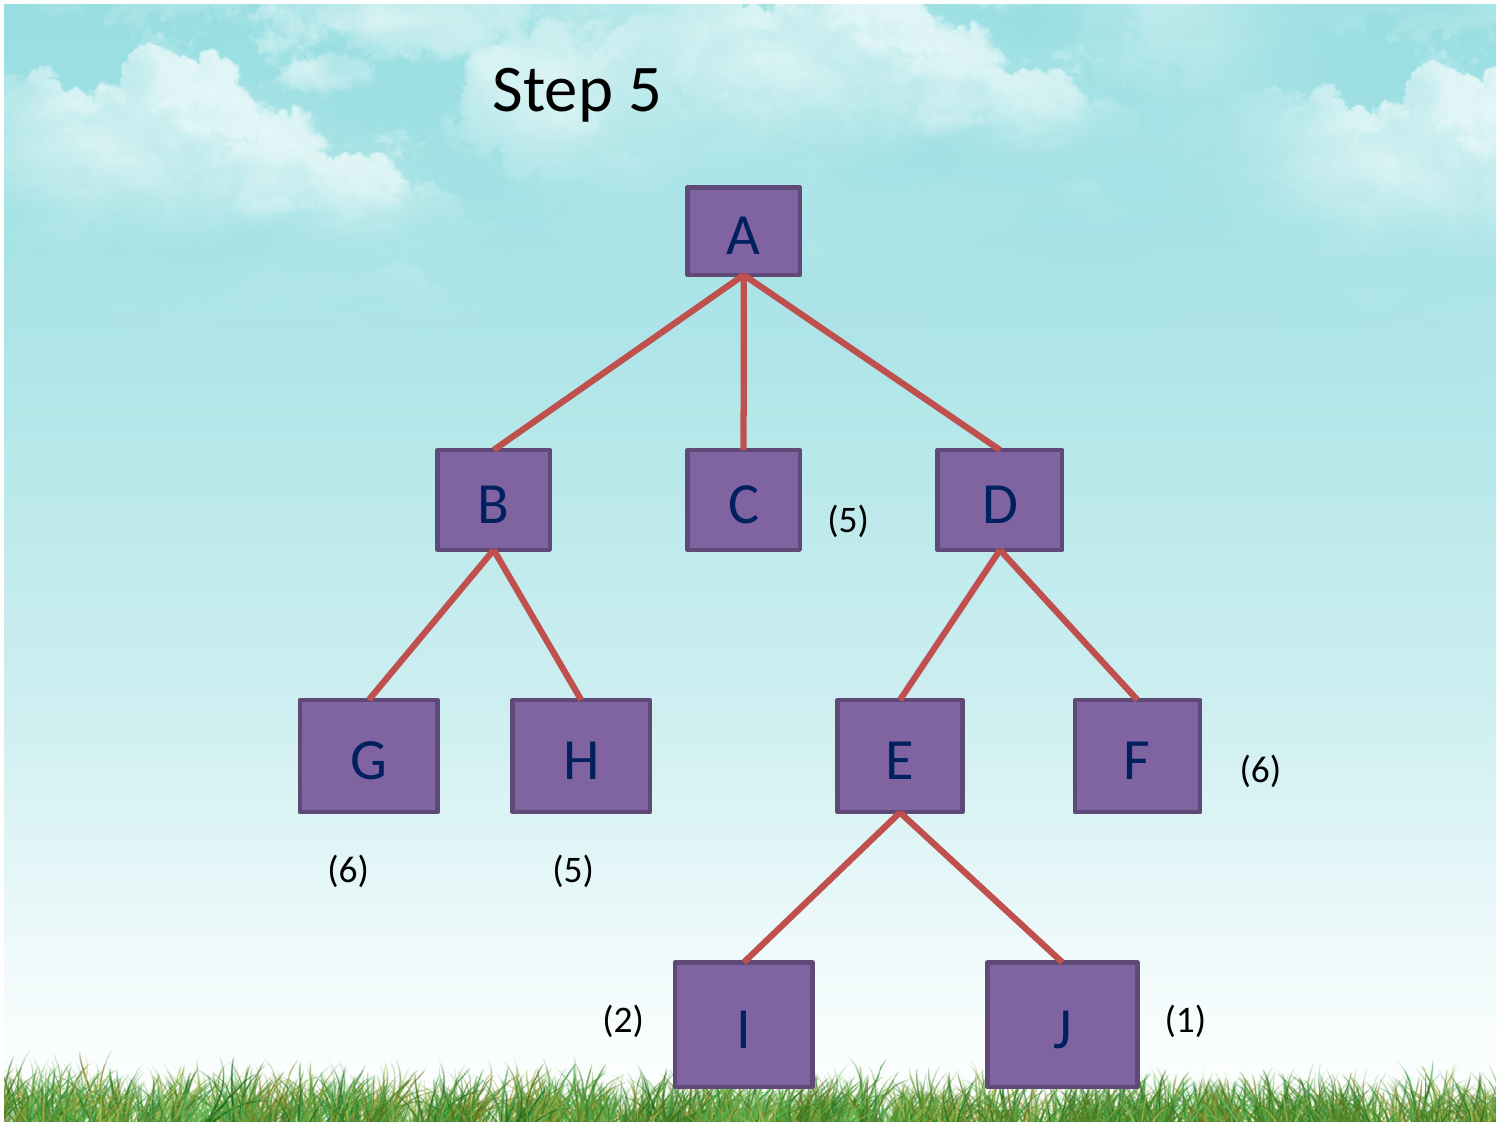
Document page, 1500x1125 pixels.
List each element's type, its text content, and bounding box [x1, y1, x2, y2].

text_box H [512, 700, 650, 812]
text_box (6) [312, 837, 413, 898]
text_box (5) [537, 837, 638, 898]
text_box G [300, 700, 437, 812]
text_box F [1075, 700, 1200, 812]
text_box (2) [587, 987, 675, 1048]
text_box D [937, 450, 1062, 550]
text_box A [687, 187, 800, 275]
text_box (6) [1224, 737, 1338, 798]
text_box I [675, 962, 812, 1087]
text_box B [437, 450, 550, 550]
text_box C [687, 450, 800, 550]
text_box Step 5 [62, 37, 1413, 1100]
text_box E [837, 700, 962, 812]
picture [0, 0, 1500, 1125]
text_box (1) [1149, 987, 1263, 1048]
text_box J [988, 962, 1137, 1087]
text_box (5) [812, 487, 888, 593]
